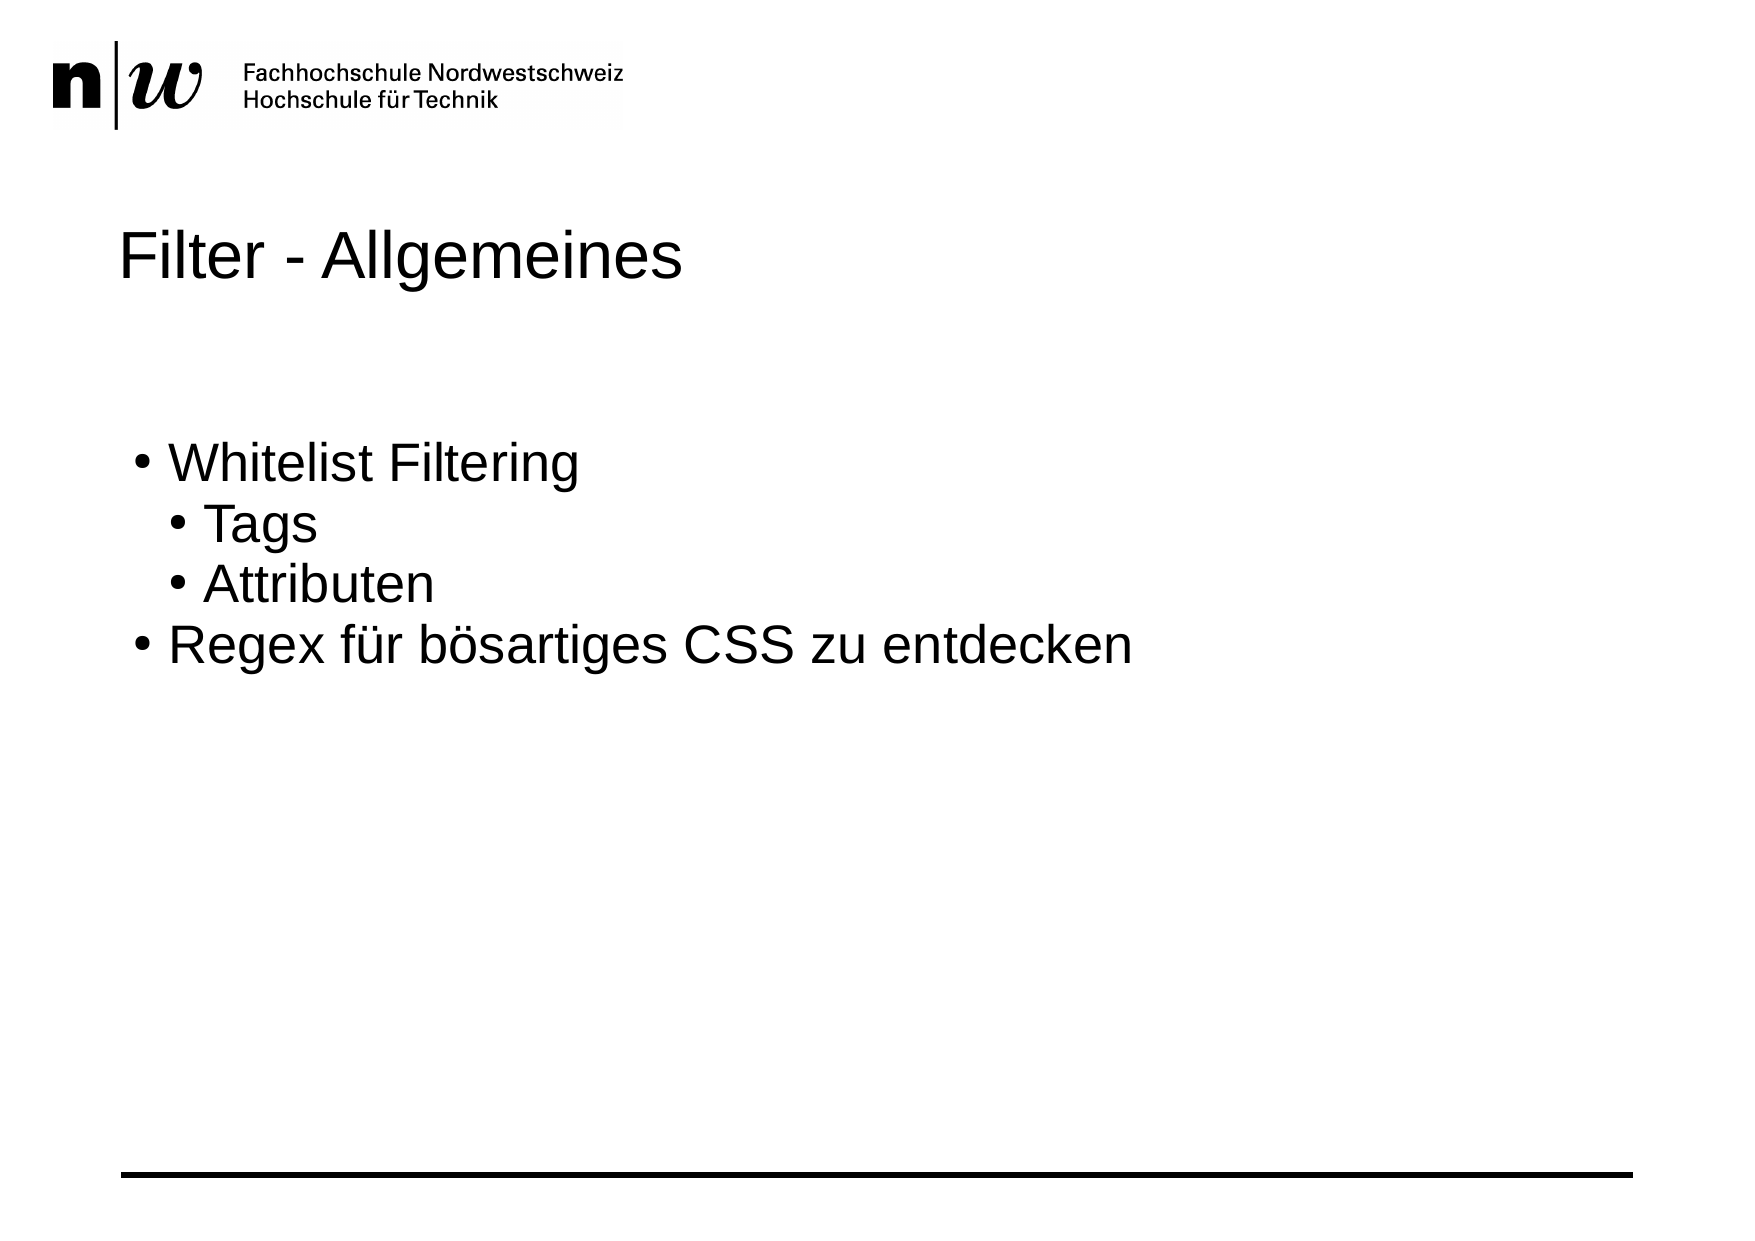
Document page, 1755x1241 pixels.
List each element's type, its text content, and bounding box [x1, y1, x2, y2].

picture [53, 41, 623, 130]
text_box Filter - Allgemeines [118, 212, 1606, 296]
text_box Whitelist Filtering Tags Attributen Regex für bösartiges CSS zu entdecken [118, 425, 1630, 1146]
